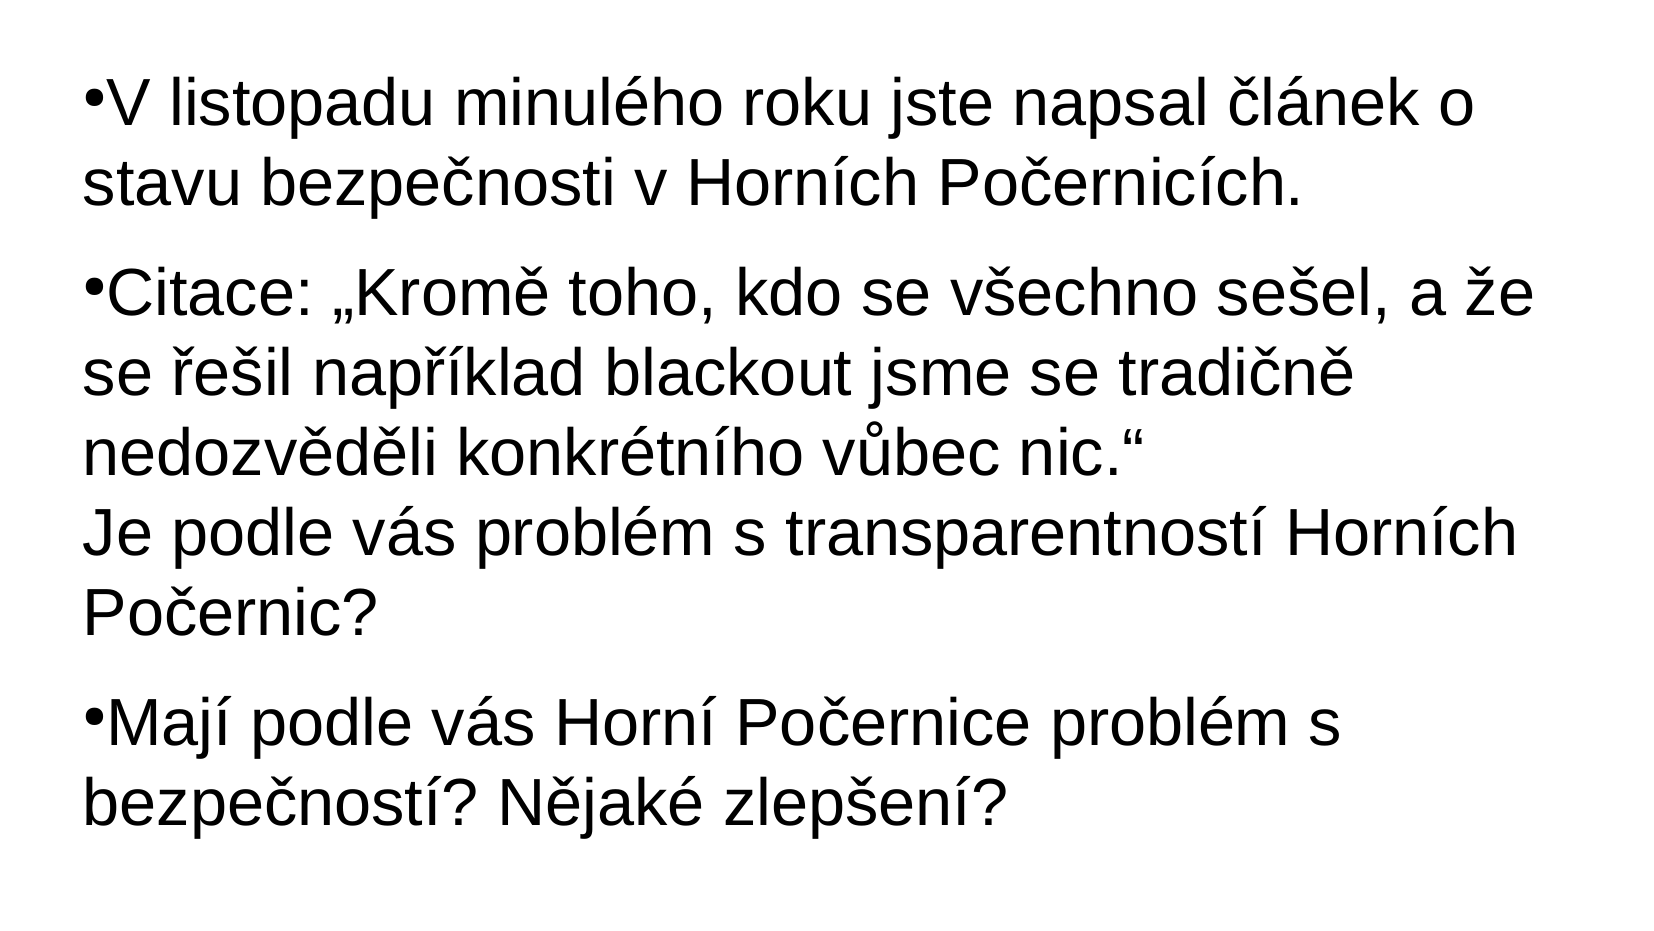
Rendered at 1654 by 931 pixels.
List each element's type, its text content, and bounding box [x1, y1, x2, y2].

list V listopadu minulého roku jste napsal článek o stavu bezpečnosti v Horních Počernicích. Citace: „Kromě toho, kdo se všechno sešel, a že se řešil například blackout jsme se tradičně nedozvěděli konkrétního vůbec nic.“ Je podle vás problém s transparentností Horních Počernic? Mají podle vás Horní Počernice problém s bezpečností? Nějaké zlepšení? [82, 59, 1571, 886]
